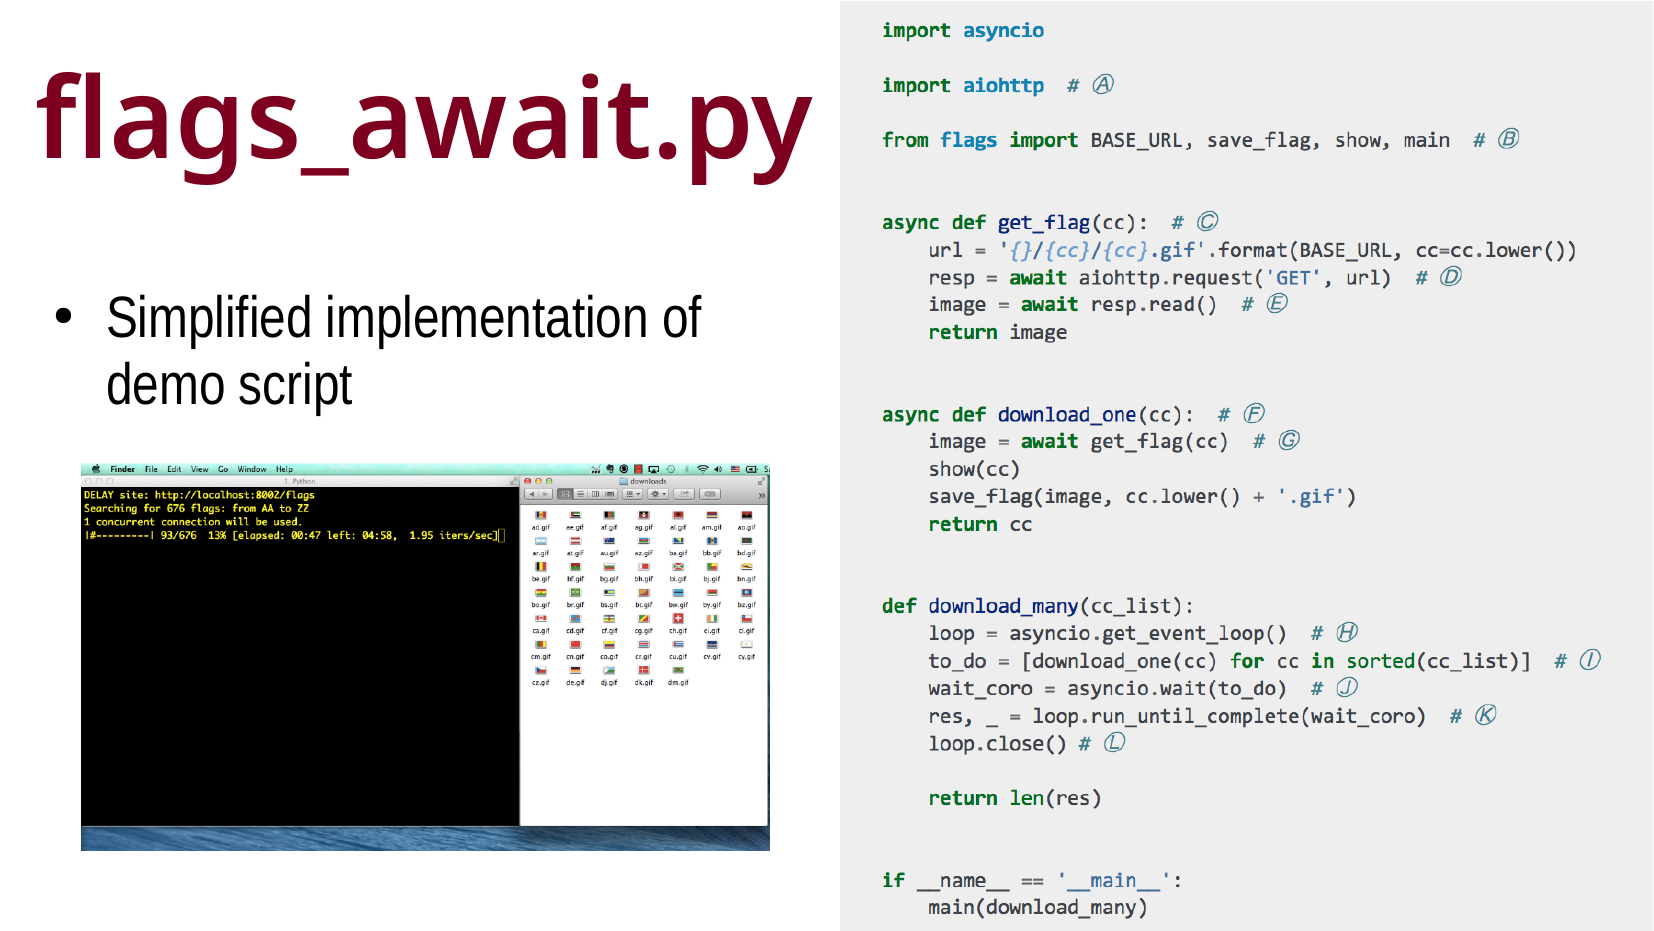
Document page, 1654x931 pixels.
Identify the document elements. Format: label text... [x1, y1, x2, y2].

title flags_await.py [35, 37, 840, 193]
list Simplified implementation of demo script [35, 283, 780, 758]
picture [81, 463, 770, 851]
picture [840, 1, 1654, 931]
